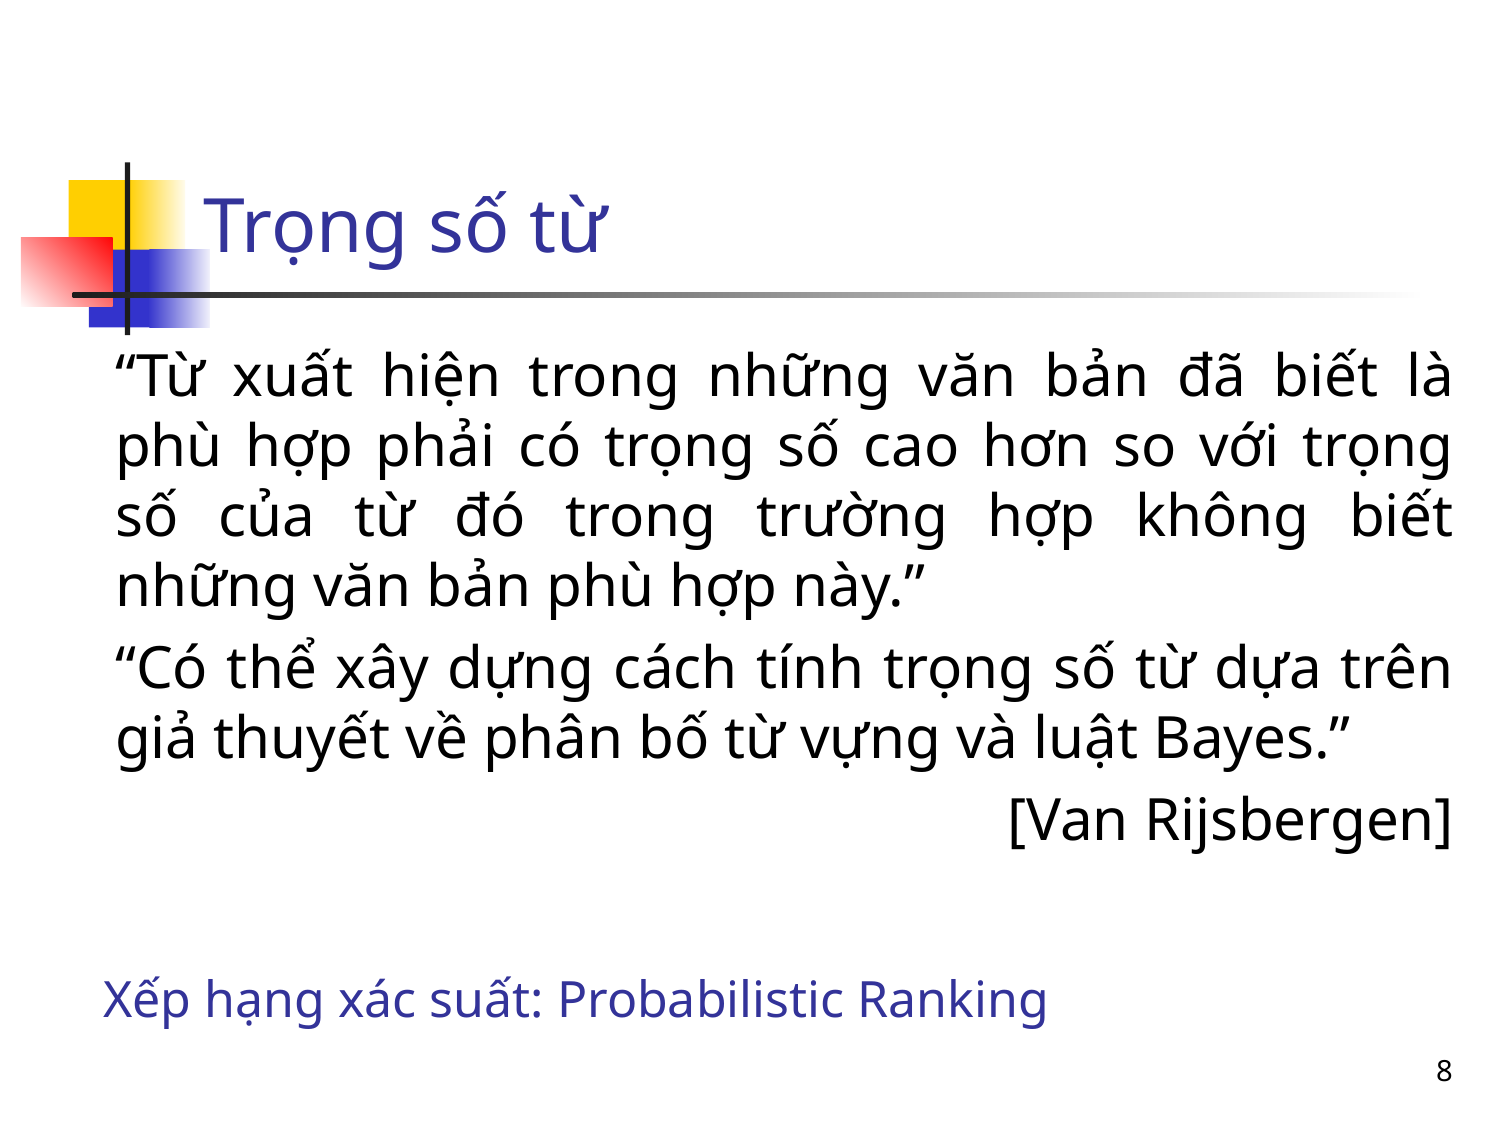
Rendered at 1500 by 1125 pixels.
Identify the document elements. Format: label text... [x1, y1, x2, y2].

text_box Xếp hạng xác suất: Probabilistic Ranking [88, 960, 1436, 1036]
title Trọng số từ [188, 35, 1468, 275]
slide_number <number> [1155, 1024, 1468, 1100]
list “Từ xuất hiện trong những văn bản đã biết là phù hợp phải có trọng số cao hơn so với trọng số của từ đó trong trường hợp không biết những văn bản phù hợp này.” “Có thể xây dựng cách tính trọng số từ dựa trên giả thuyết về phân bố từ vựng và luật Bayes.” [Van Rijsbergen] [100, 331, 1469, 929]
